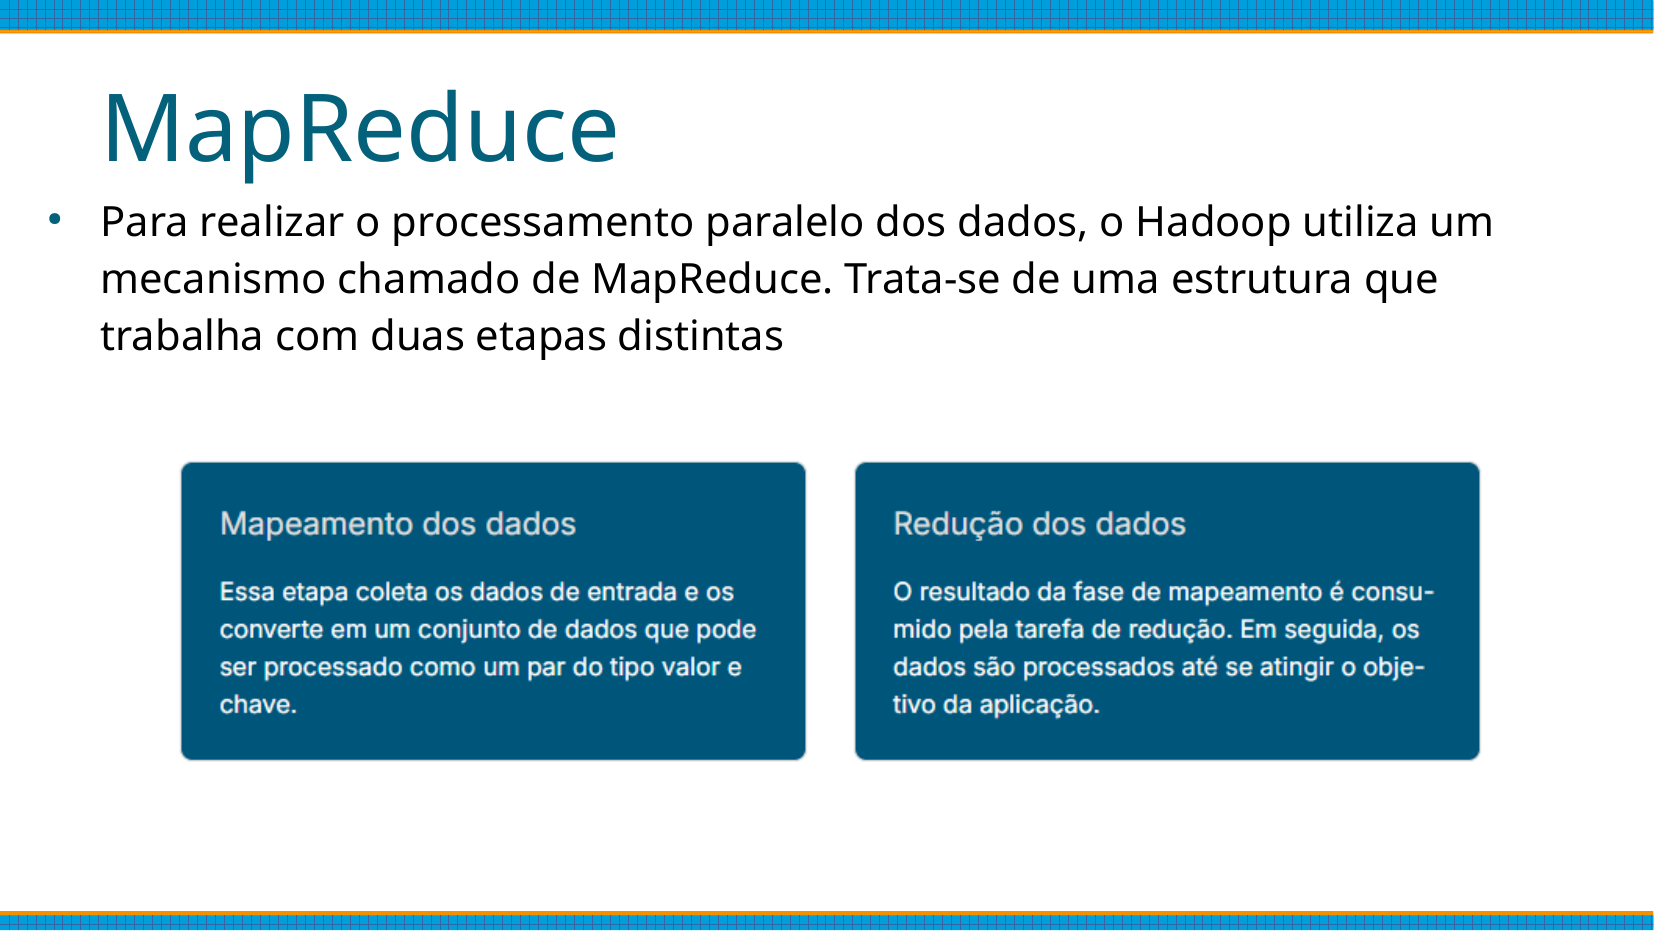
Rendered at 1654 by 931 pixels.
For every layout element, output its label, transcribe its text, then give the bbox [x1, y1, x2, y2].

title MapReduce [29, 44, 1506, 191]
picture [177, 455, 1486, 768]
list Para realizar o processamento paralelo dos dados, o Hadoop utiliza um mecanismo chamado de MapReduce. Trata-se de uma estrutura que trabalha com duas etapas distintas [29, 191, 1565, 798]
